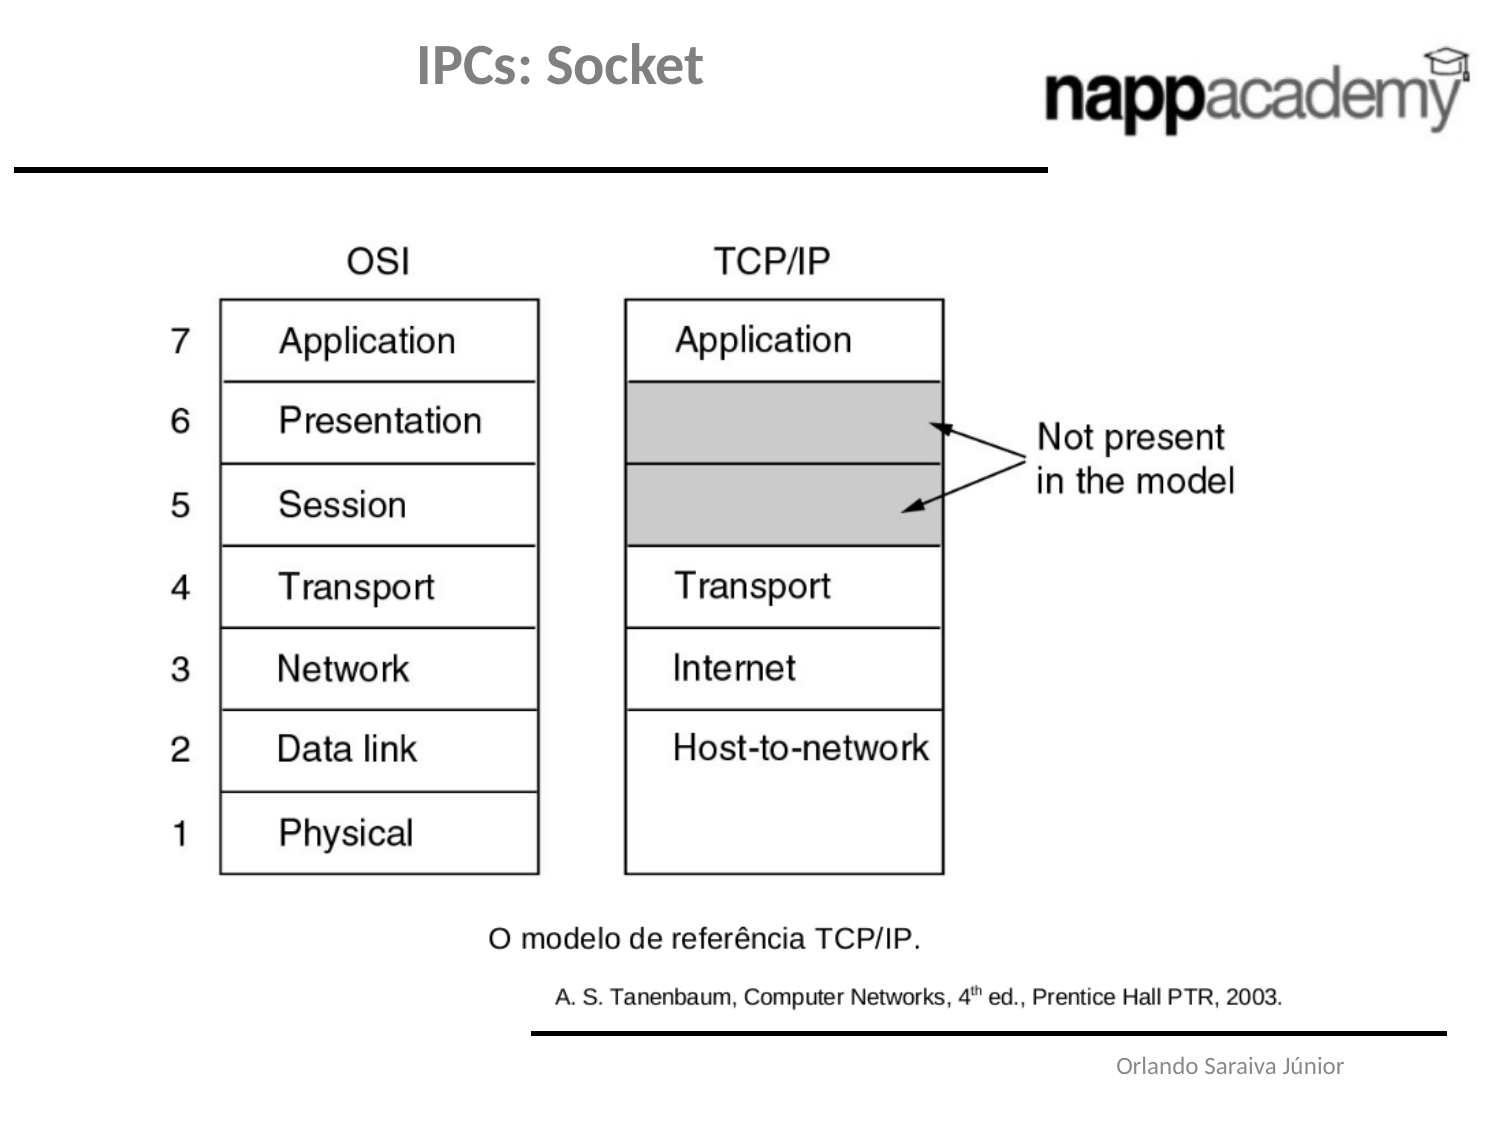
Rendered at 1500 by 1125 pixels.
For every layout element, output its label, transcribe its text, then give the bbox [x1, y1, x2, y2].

title IPCs: Socket [29, 19, 1093, 207]
picture [118, 236, 1300, 1024]
picture [1039, 17, 1477, 148]
